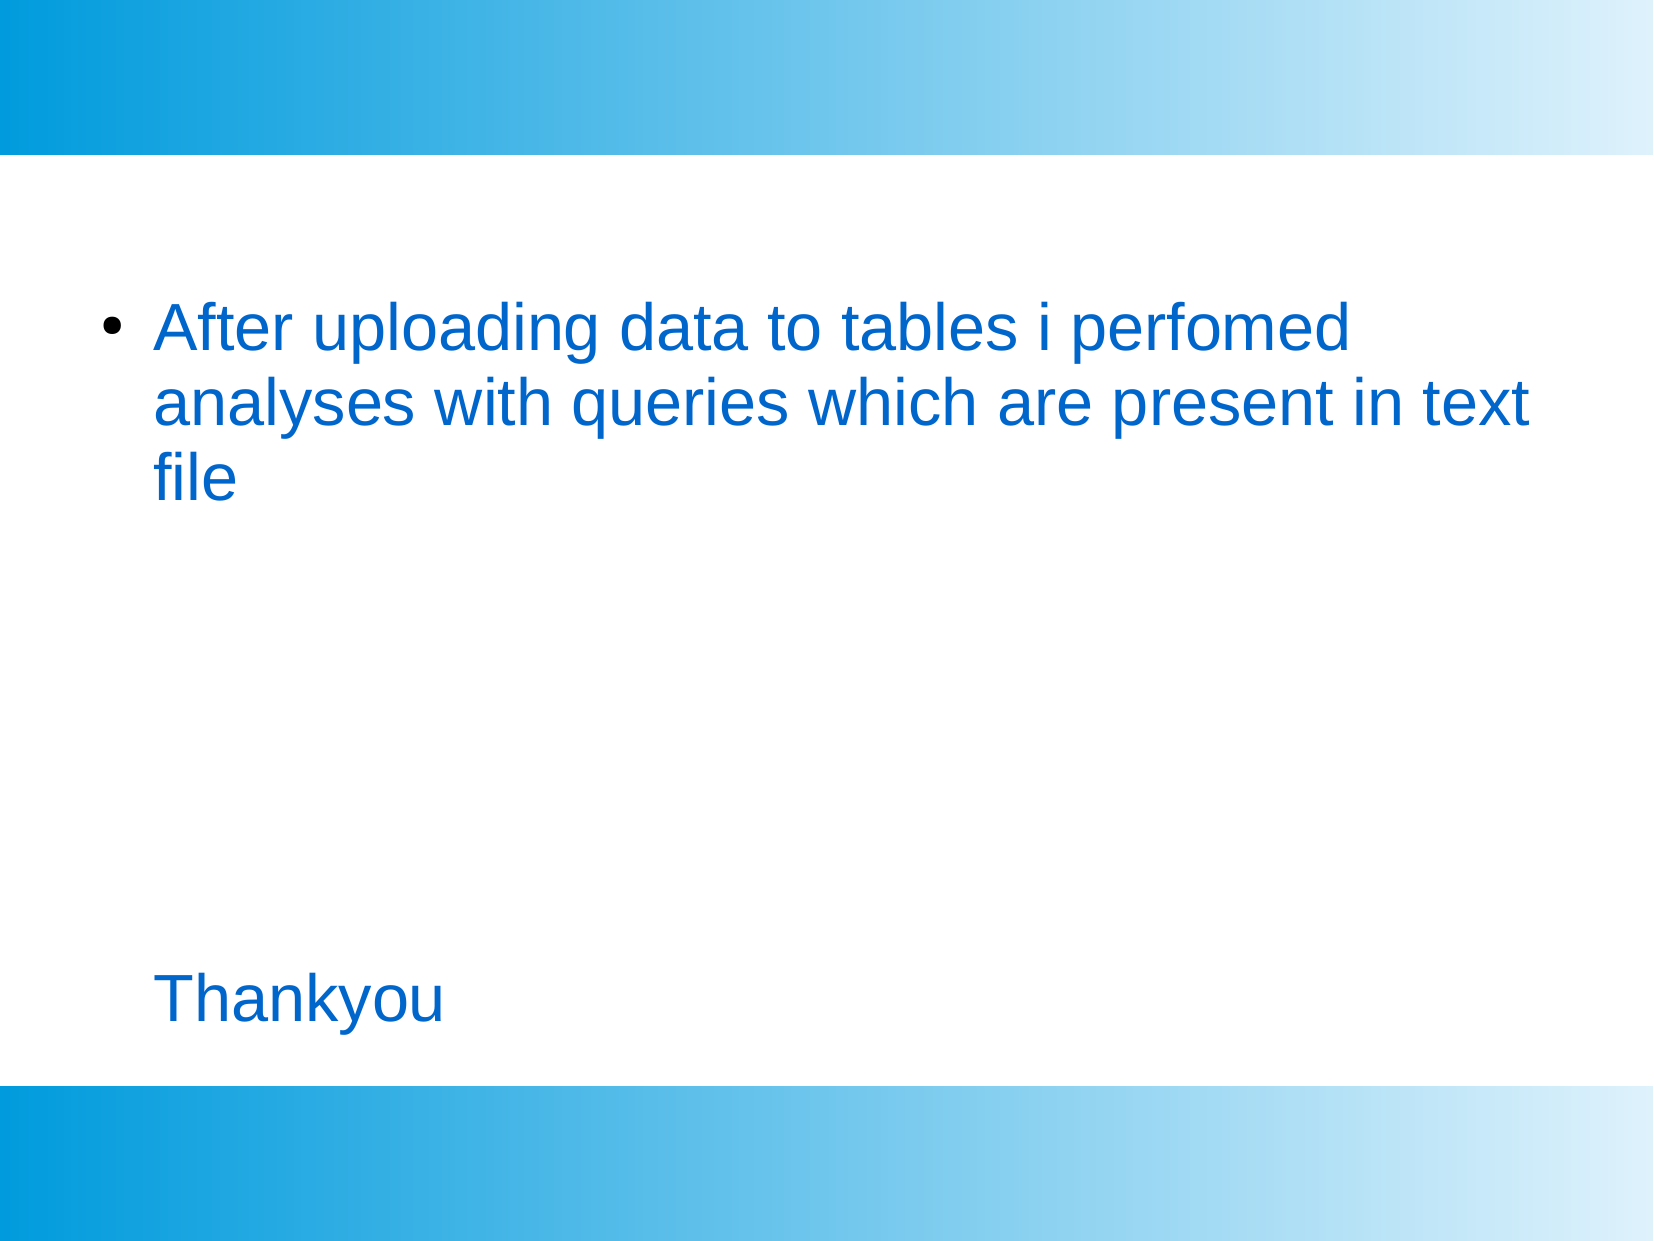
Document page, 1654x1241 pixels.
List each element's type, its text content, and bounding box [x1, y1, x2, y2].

list After uploading data to tables i perfomed analyses with queries which are present in text file Thankyou [82, 290, 1571, 1010]
